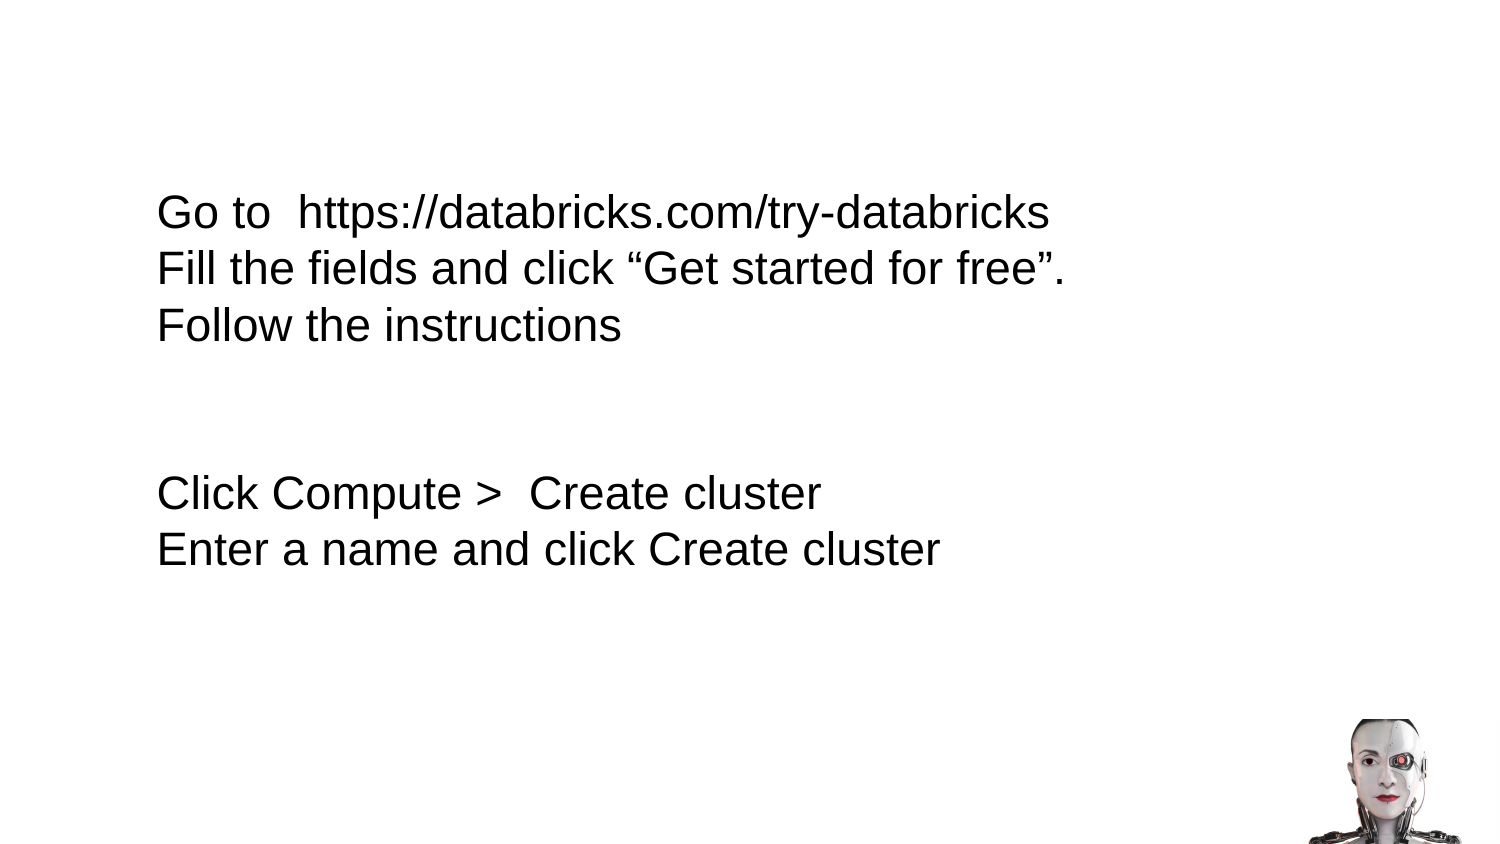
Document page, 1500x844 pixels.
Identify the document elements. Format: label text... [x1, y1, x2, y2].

text_box Go to https://databricks.com/try-databricks Fill the fields and click “Get started for free”. Follow the instructions Click Compute > Create cluster Enter a name and click Create cluster [141, 166, 1401, 636]
picture [1279, 719, 1500, 844]
